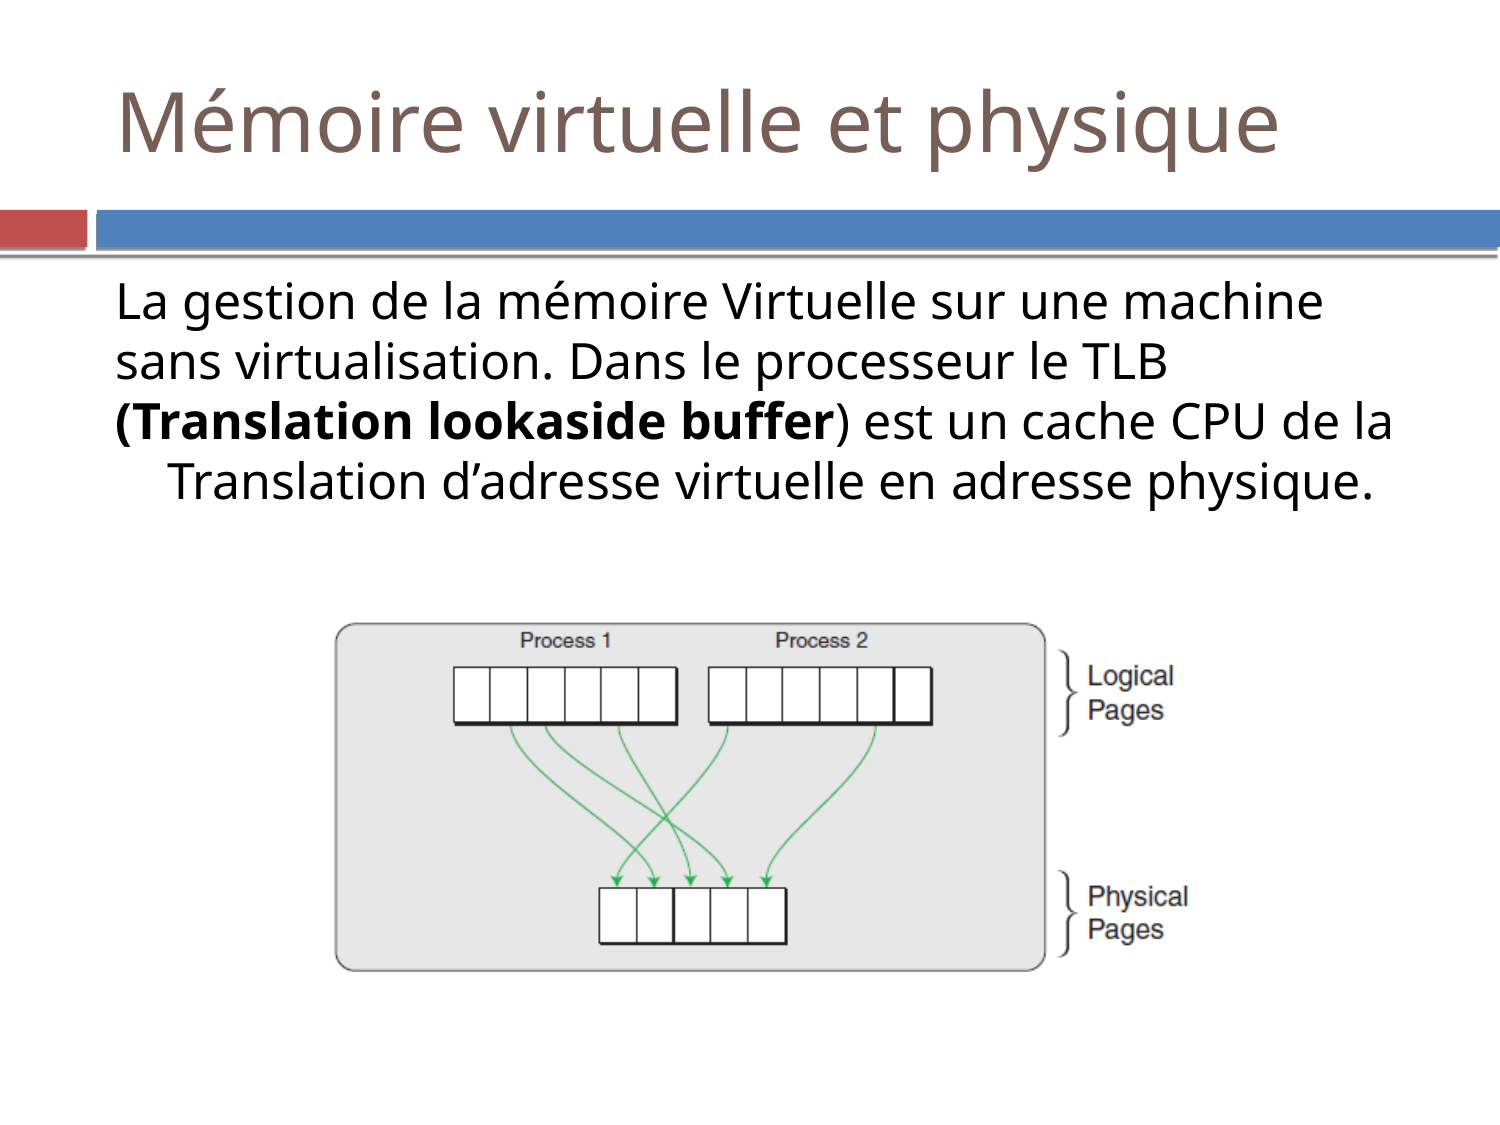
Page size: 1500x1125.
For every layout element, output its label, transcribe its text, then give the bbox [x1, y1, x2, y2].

text_box Mémoire virtuelle et physique [100, 37, 1438, 200]
picture [319, 692, 1246, 994]
text_box La gestion de la mémoire Virtuelle sur une machine sans virtualisation. Dans le processeur le TLB (Translation lookaside buffer) est un cache CPU de la Translation d’adresse virtuelle en adresse physique. [100, 262, 1465, 692]
